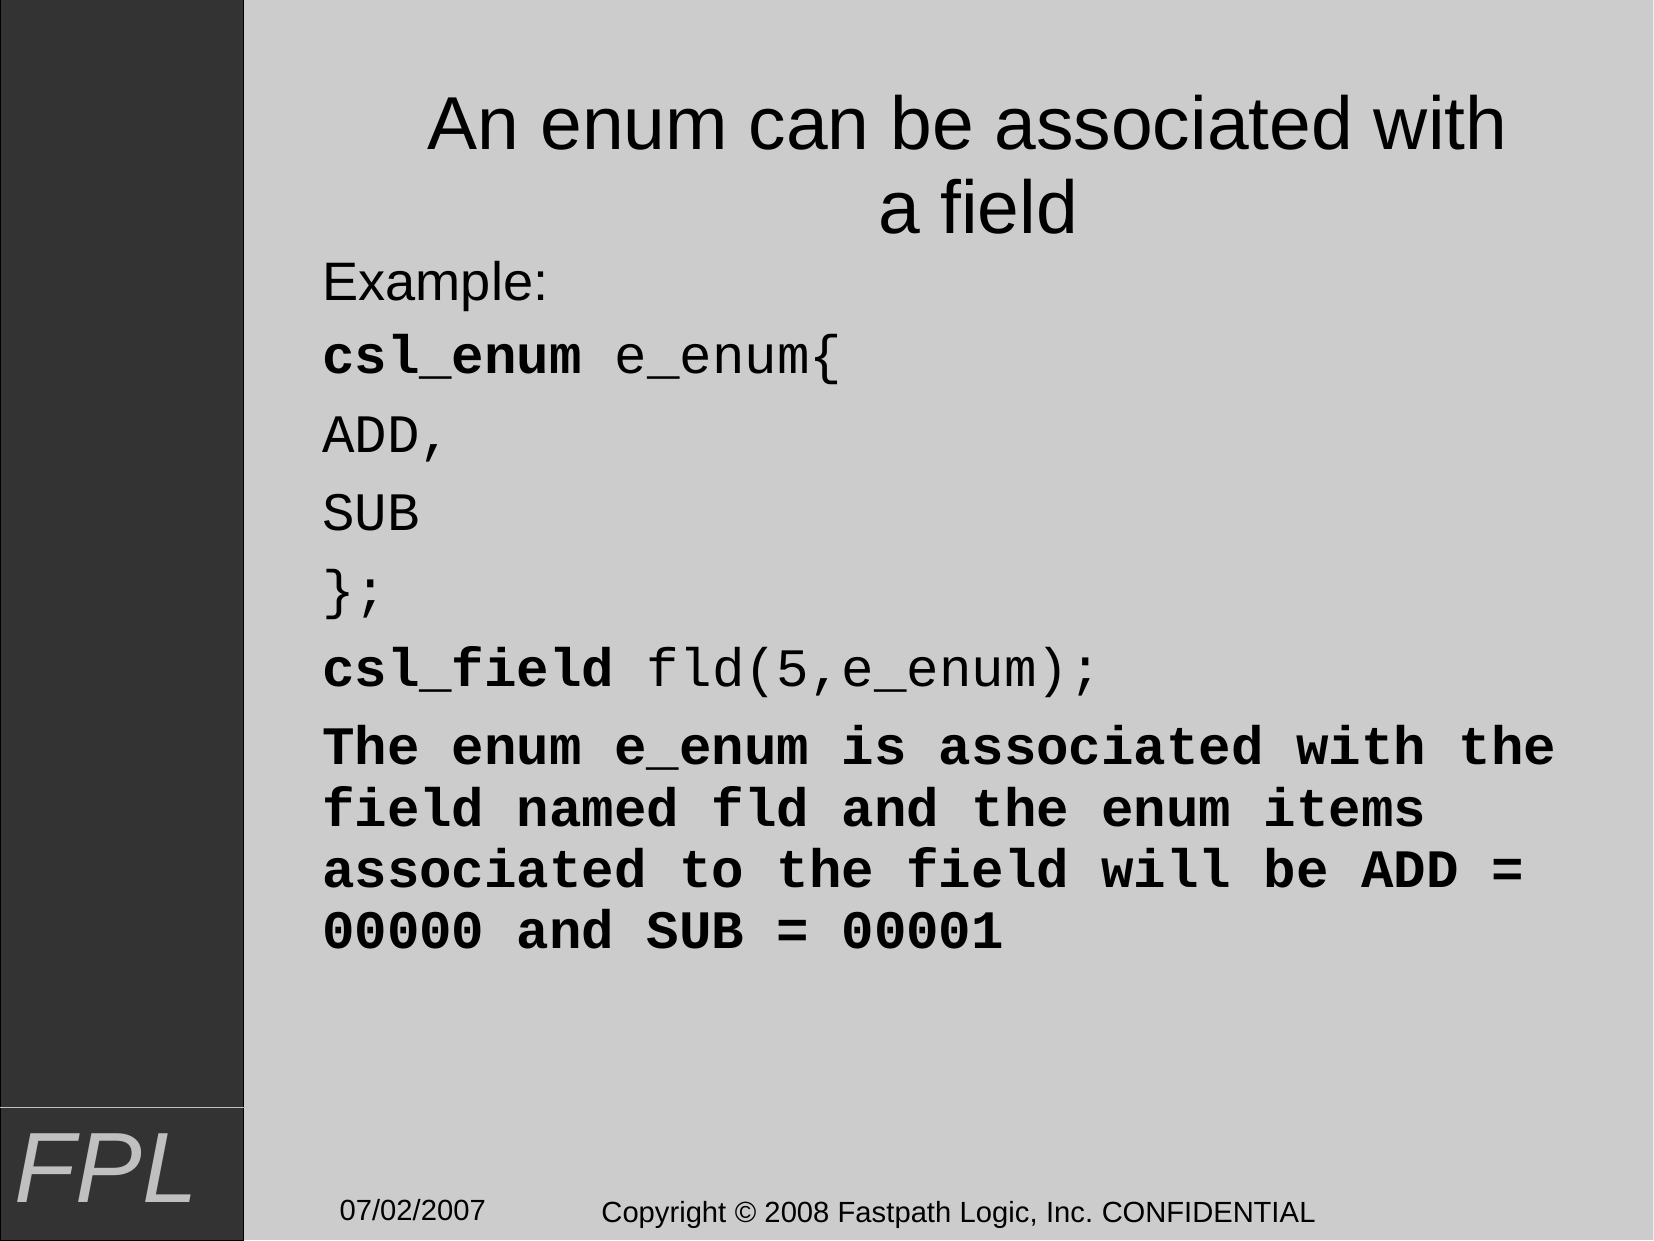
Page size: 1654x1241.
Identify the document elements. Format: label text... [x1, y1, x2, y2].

subtitle Example: csl_enum e_enum{ ADD, SUB }; csl_field fld(5,e_enum); The enum e_enum is associated with the field named fld and the enum items associated to the field will be ADD = 00000 and SUB = 00001 [322, 240, 1634, 1211]
title An enum can be associated with a field [426, 54, 1529, 240]
